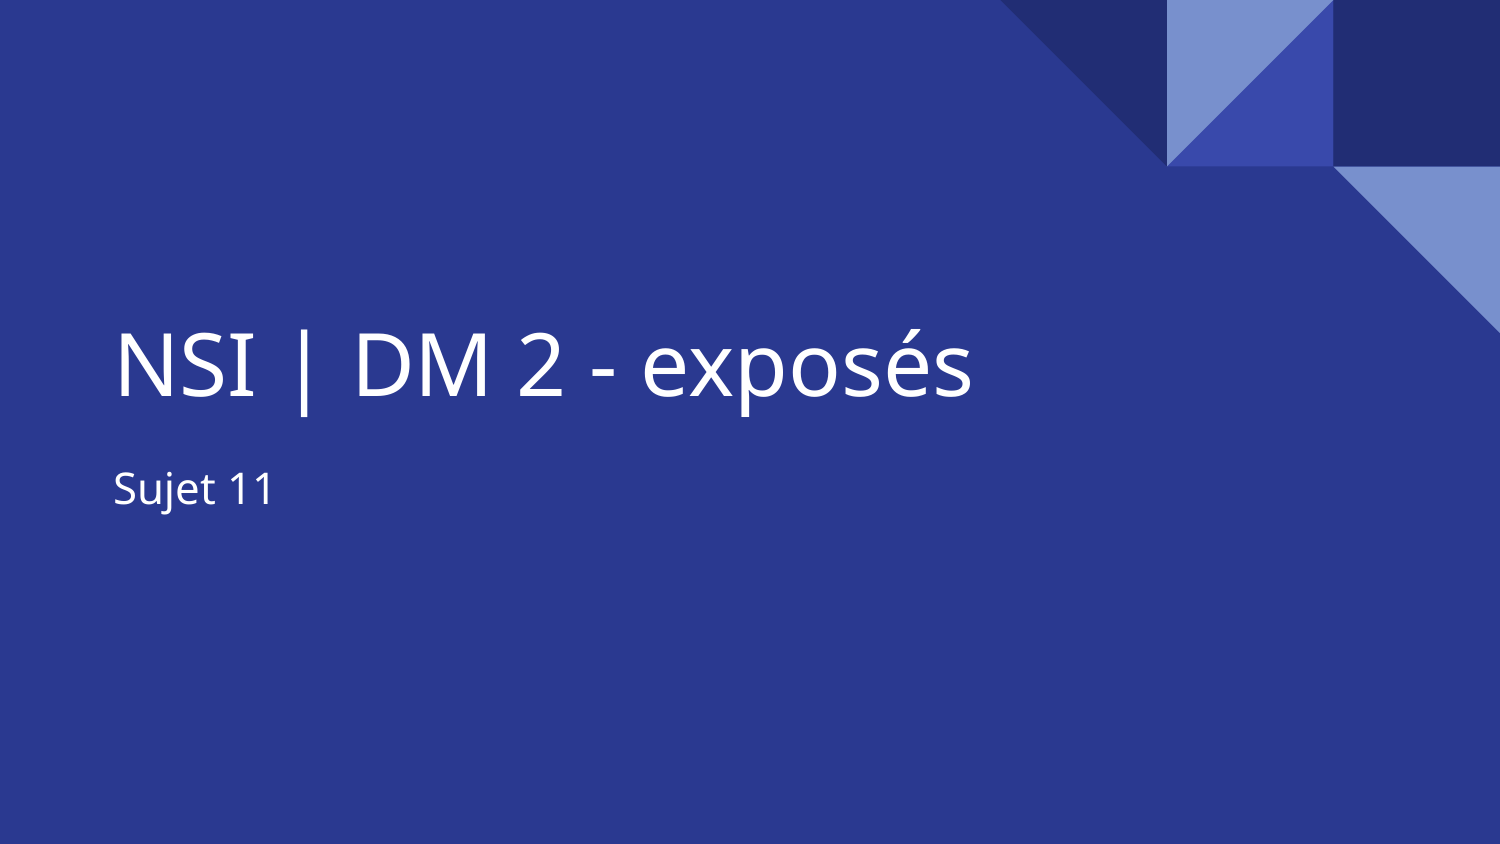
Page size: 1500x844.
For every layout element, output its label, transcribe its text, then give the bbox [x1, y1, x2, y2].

title NSI | DM 2 - exposés [98, 291, 1447, 429]
subtitle Sujet 11 [98, 445, 1447, 517]
